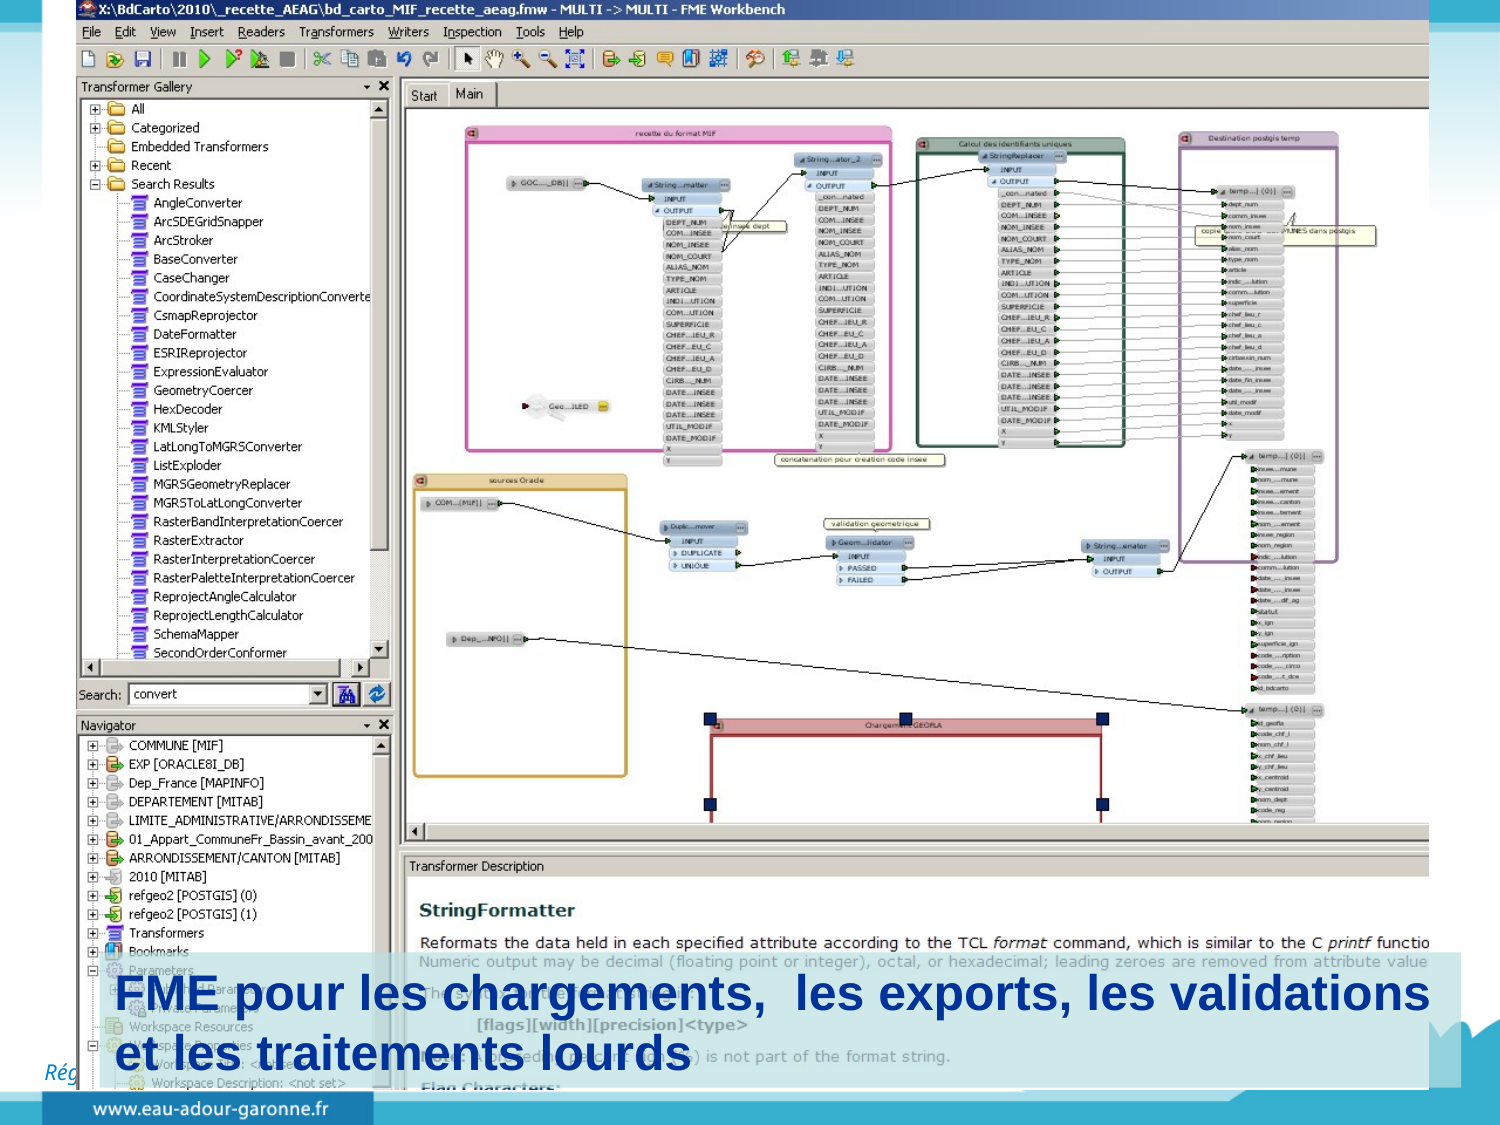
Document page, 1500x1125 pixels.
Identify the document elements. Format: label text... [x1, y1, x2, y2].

text_box FME pour les chargements, les exports, les validations et les traitements lourds [99, 952, 1462, 1088]
picture [0, 0, 1500, 1125]
